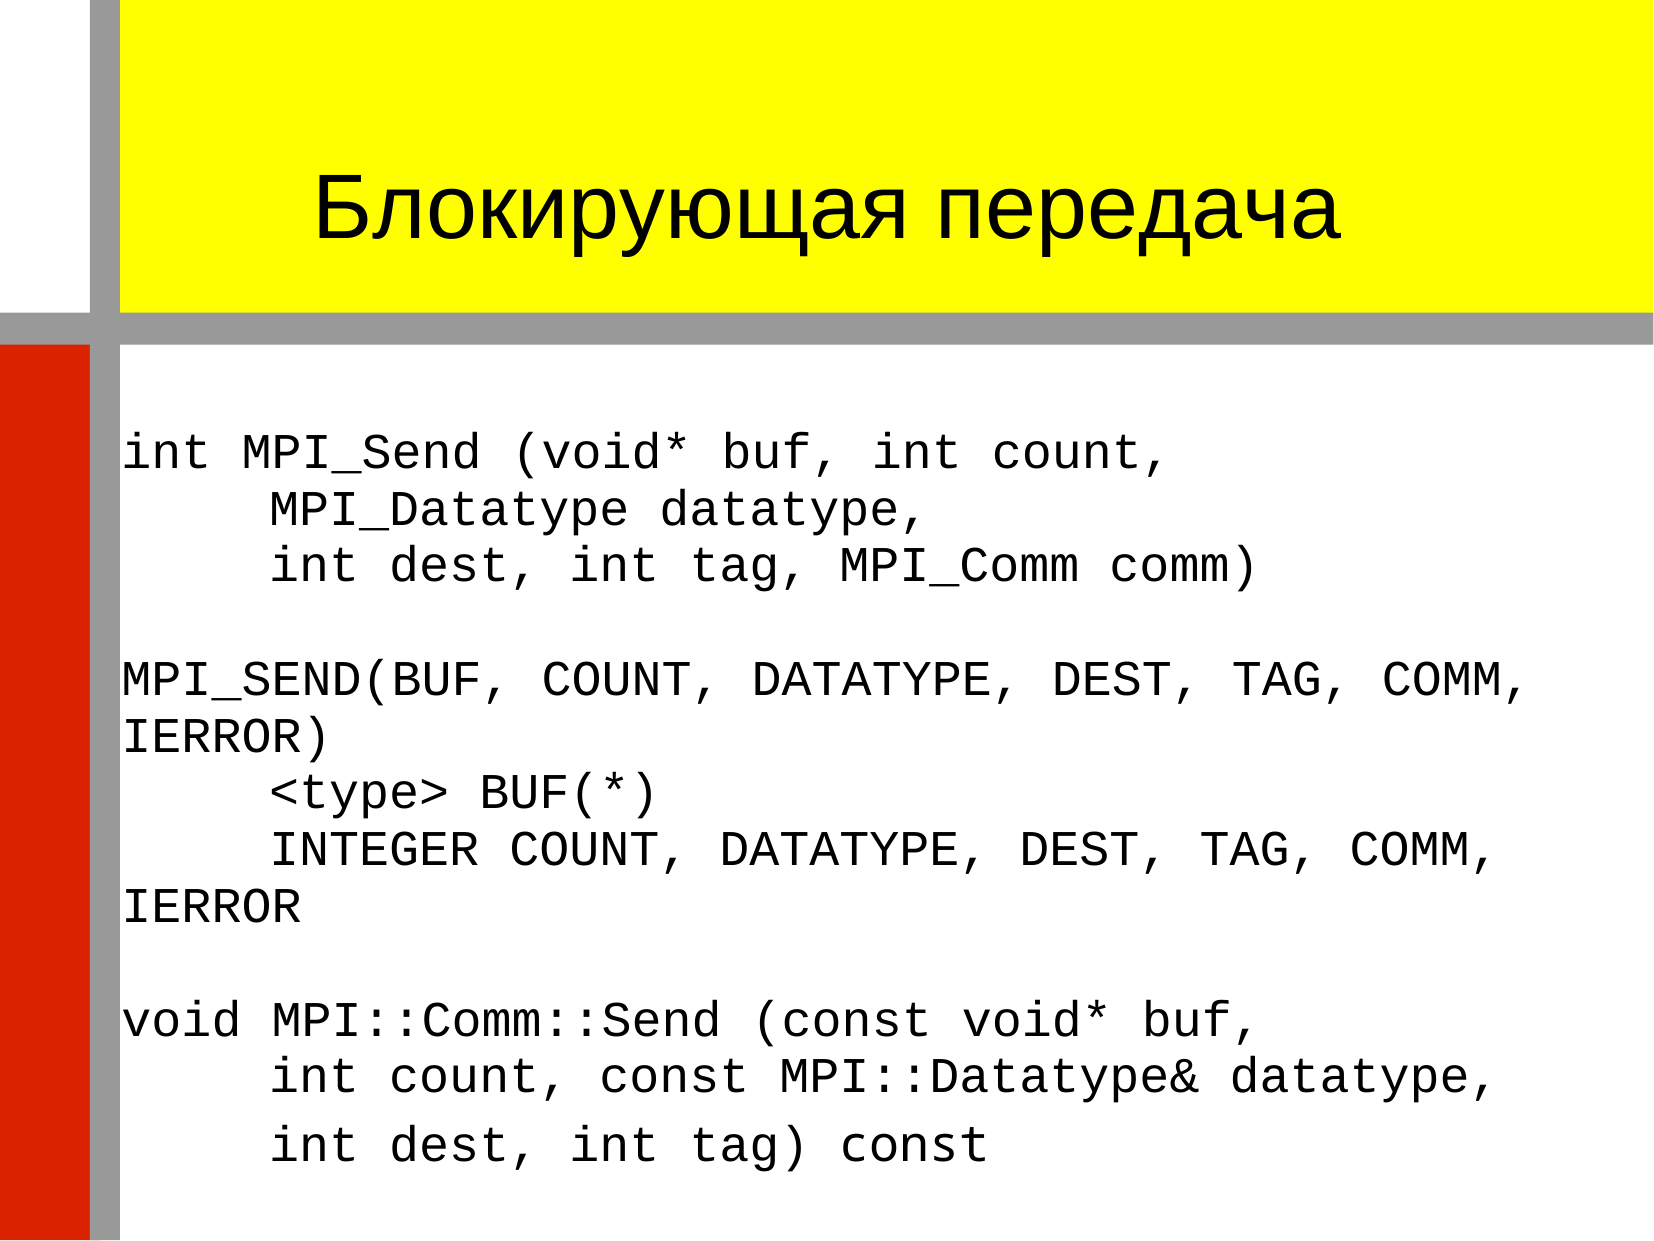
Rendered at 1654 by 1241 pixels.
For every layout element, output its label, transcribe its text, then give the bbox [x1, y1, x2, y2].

subtitle int MPI_Send (void* buf, int count, MPI_Datatype datatype, int dest, int tag, MPI_Comm comm) MPI_SEND(BUF, COUNT, DATATYPE, DEST, TAG, COMM, IERROR) <type> BUF(*) INTEGER COUNT, DATATYPE, DEST, TAG, COMM, IERROR void MPI::Comm::Send (const void* buf, int count, const MPI::Datatype& datatype, int dest, int tag) const [121, 348, 1534, 1241]
title Блокирующая передача [121, 102, 1534, 311]
